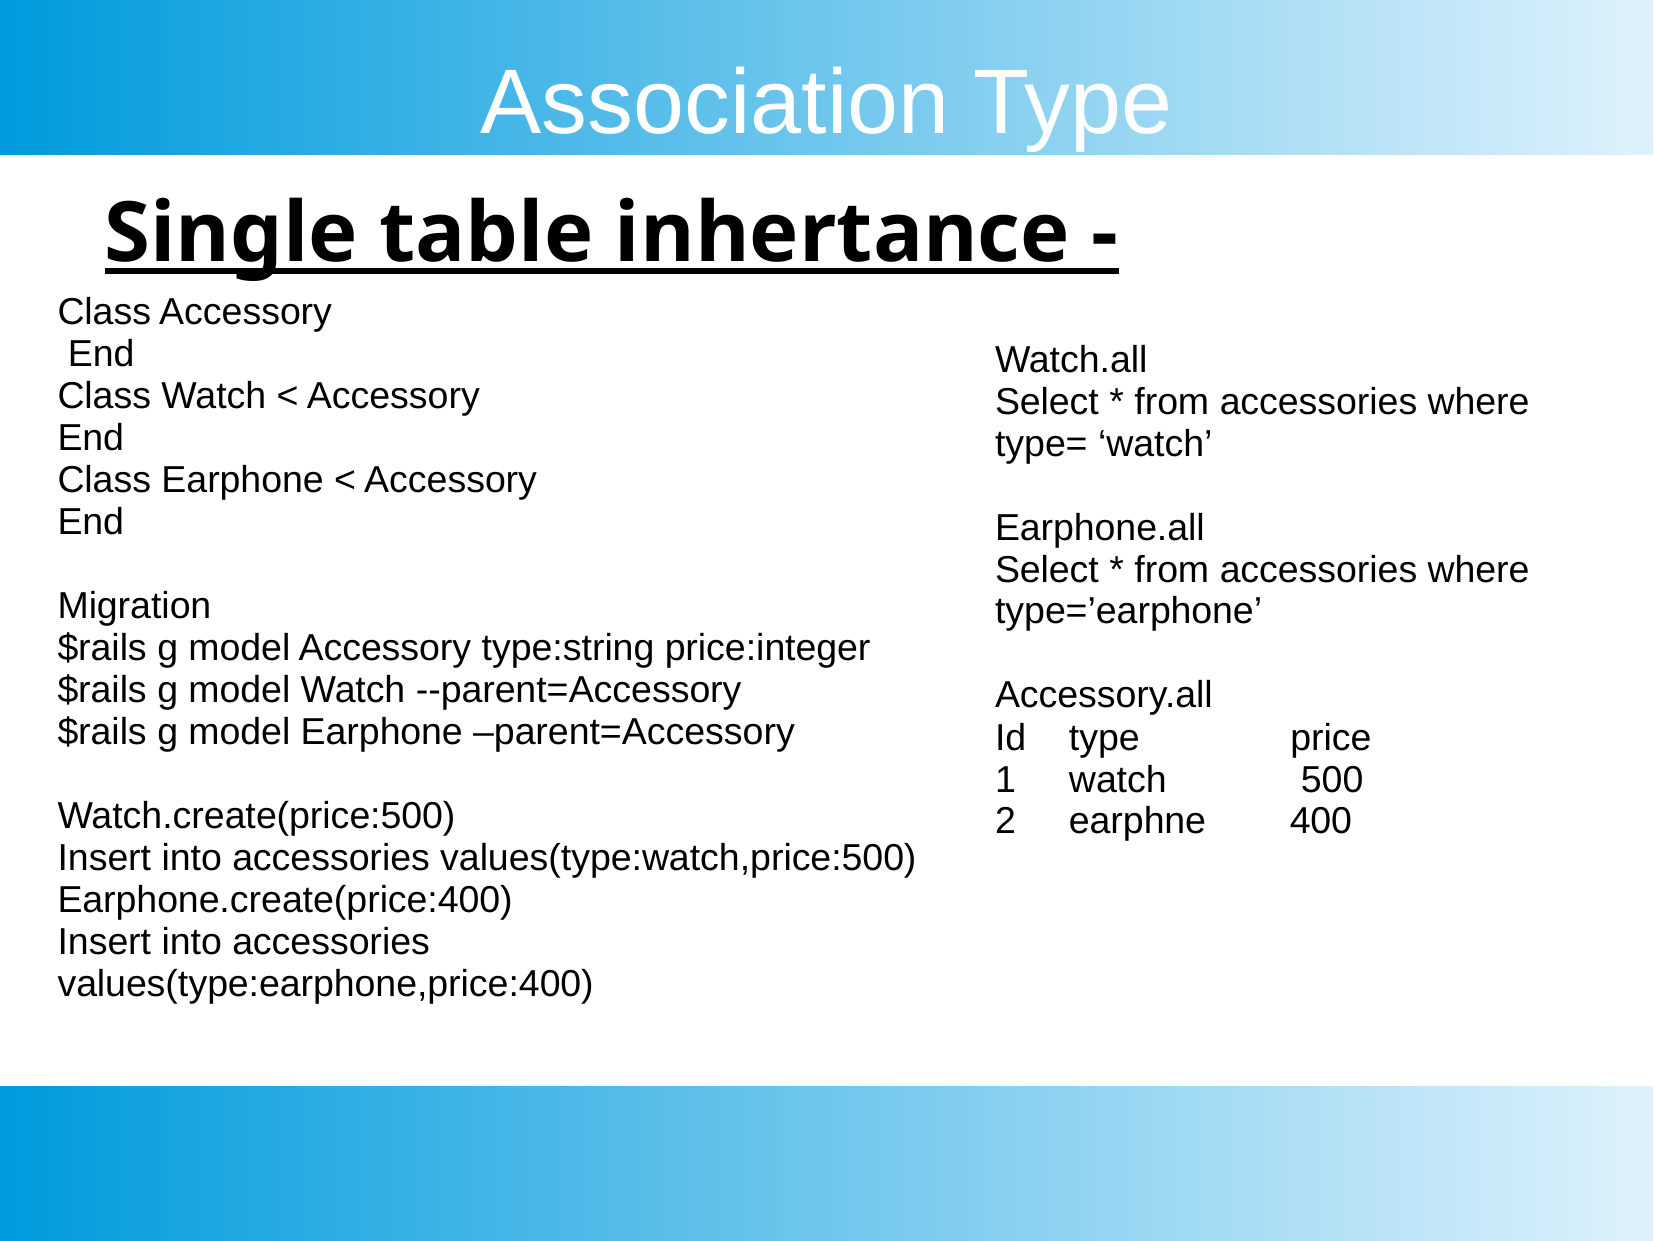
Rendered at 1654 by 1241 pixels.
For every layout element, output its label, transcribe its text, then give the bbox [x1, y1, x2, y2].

title Association Type [82, 49, 1571, 155]
text_box Single table inhertance - [89, 165, 1453, 512]
text_box Class Accessory End Class Watch < Accessory End Class Earphone < Accessory End Migration $rails g model Accessory type:string price:integer $rails g model Watch --parent=Accessory $rails g model Earphone –parent=Accessory Watch.create(price:500) Insert into accessories values(type:watch,price:500) Earphone.create(price:400) Insert into accessories values(type:earphone,price:400) [42, 283, 934, 1097]
text_box Watch.all Select * from accessories where type= ‘watch’ Earphone.all Select * from accessories where type=’earphone’ Accessory.all Id type price 1 watch 500 2 earphne 400 [980, 330, 1642, 850]
